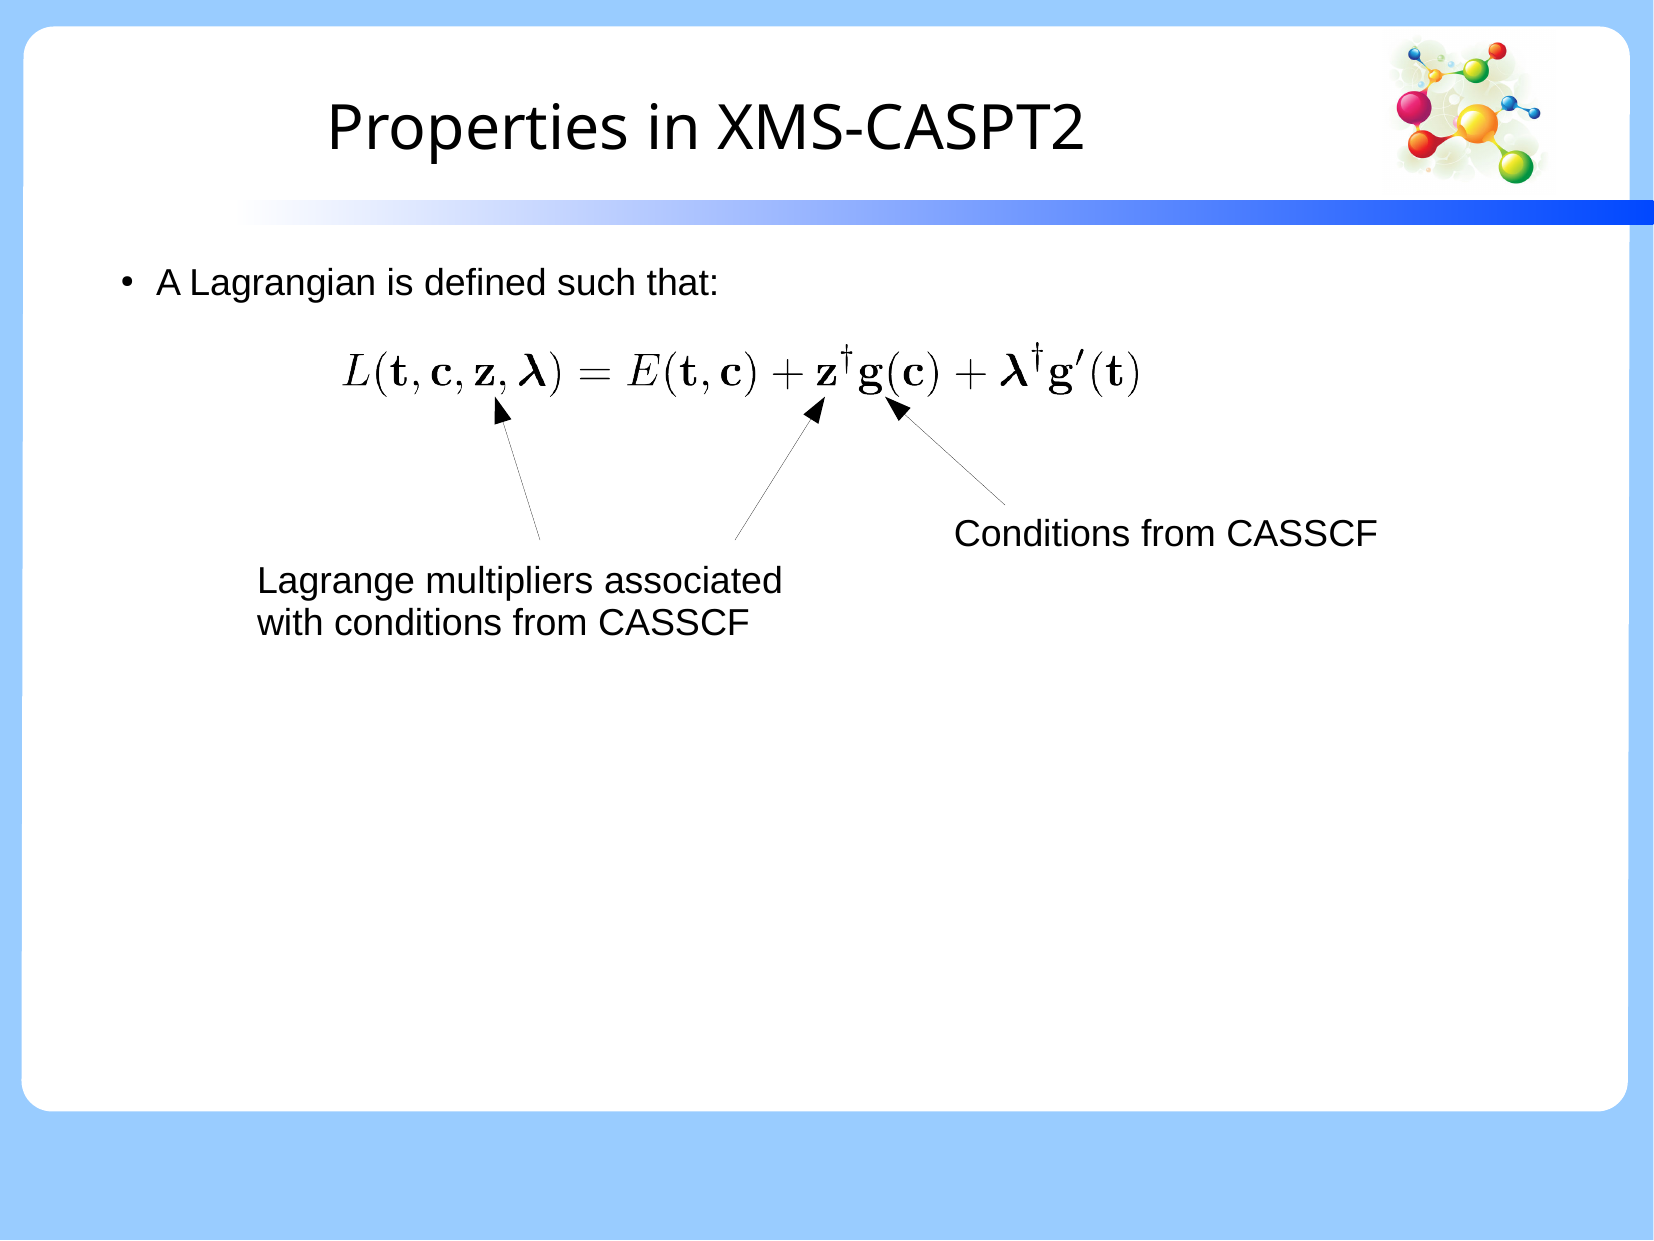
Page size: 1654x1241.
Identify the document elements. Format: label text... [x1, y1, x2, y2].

picture [1382, 29, 1556, 195]
text_box A Lagrangian is defined such that: [105, 253, 1456, 647]
text_box Conditions from CASSCF [939, 505, 1535, 688]
title Properties in XMS-CASPT2 [82, 49, 1332, 201]
table_cell [873, 201, 877, 224]
table_cell [956, 201, 961, 224]
picture [342, 342, 1138, 397]
text_box Lagrange multipliers associated with conditions from CASSCF [242, 552, 838, 736]
